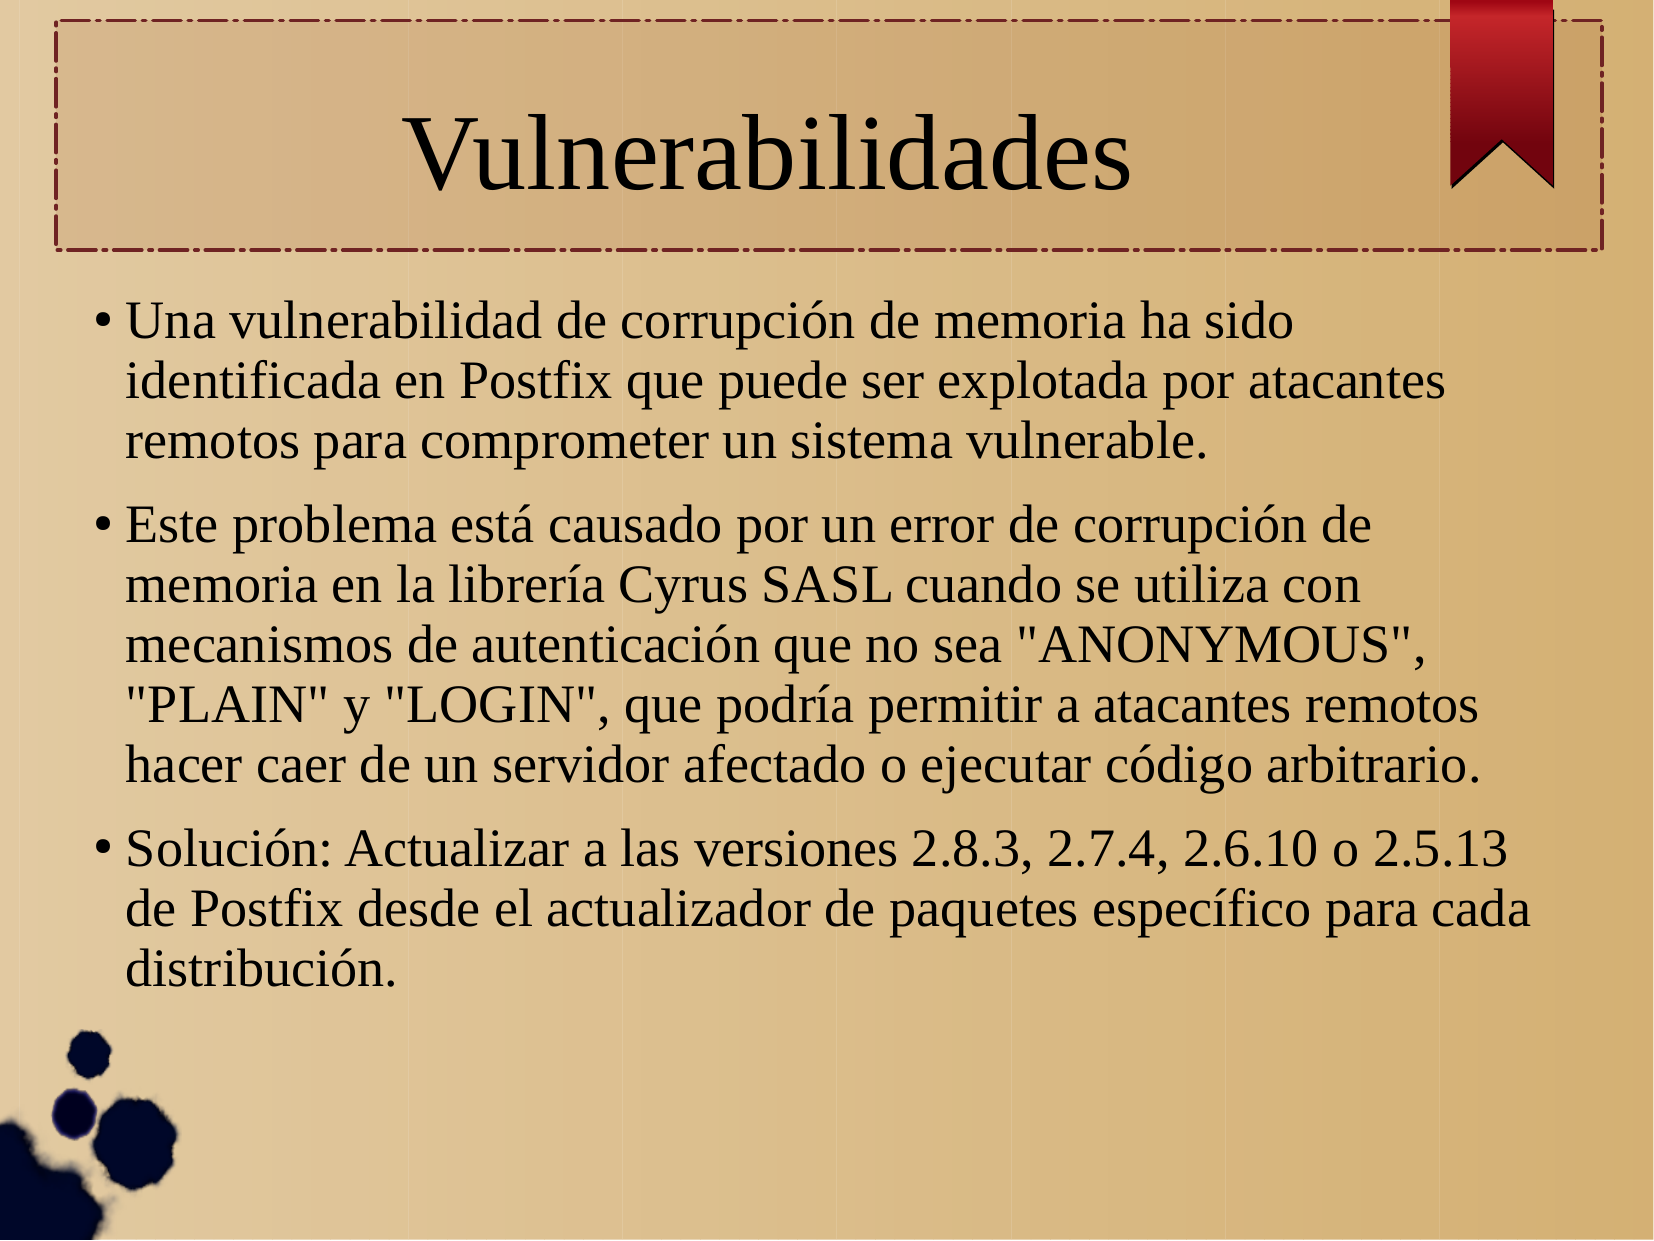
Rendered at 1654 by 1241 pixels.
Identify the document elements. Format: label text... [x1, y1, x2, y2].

list Una vulnerabilidad de corrupción de memoria ha sido identificada en Postfix que puede ser explotada por atacantes remotos para comprometer un sistema vulnerable. Este problema está causado por un error de corrupción de memoria en la librería Cyrus SASL cuando se utiliza con mecanismos de autenticación que no sea "ANONYMOUS", "PLAIN" y "LOGIN", que podría permitir a atacantes remotos hacer caer de un servidor afectado o ejecutar código arbitrario. Solución: Actualizar a las versiones 2.8.3, 2.7.4, 2.6.10 o 2.5.13 de Postfix desde el actualizador de paquetes específico para cada distribución. [82, 290, 1538, 1010]
title Vulnerabilidades [82, 49, 1453, 257]
